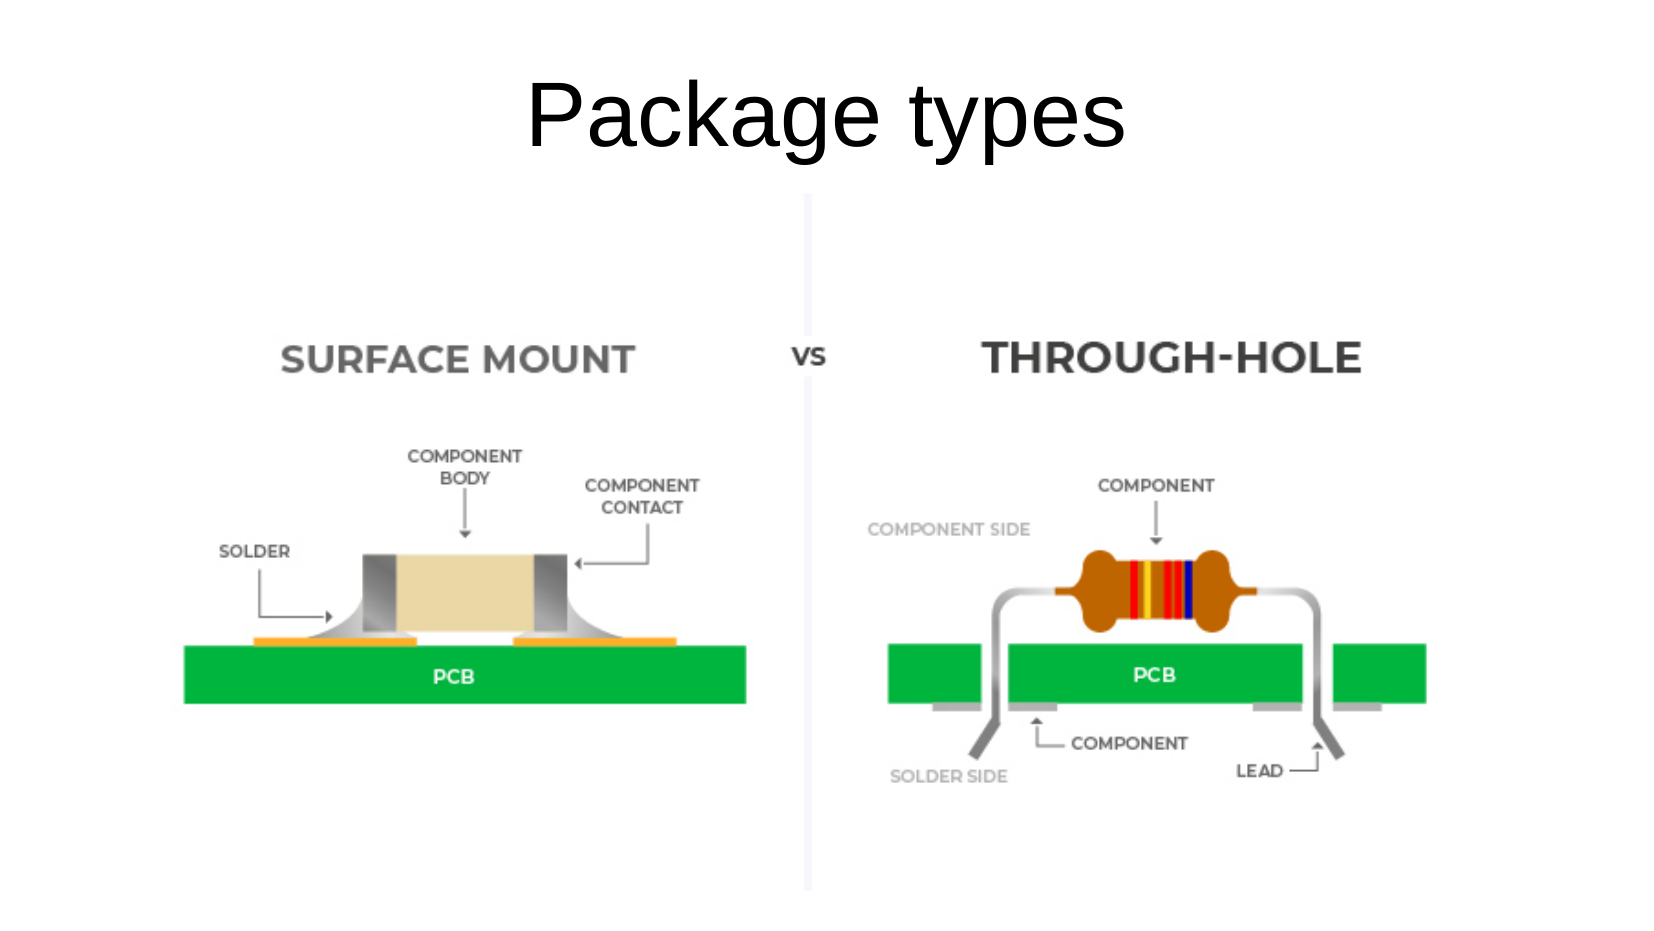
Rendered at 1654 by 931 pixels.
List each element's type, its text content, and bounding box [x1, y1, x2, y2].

title Package types [82, 37, 1571, 193]
picture [127, 193, 1491, 911]
